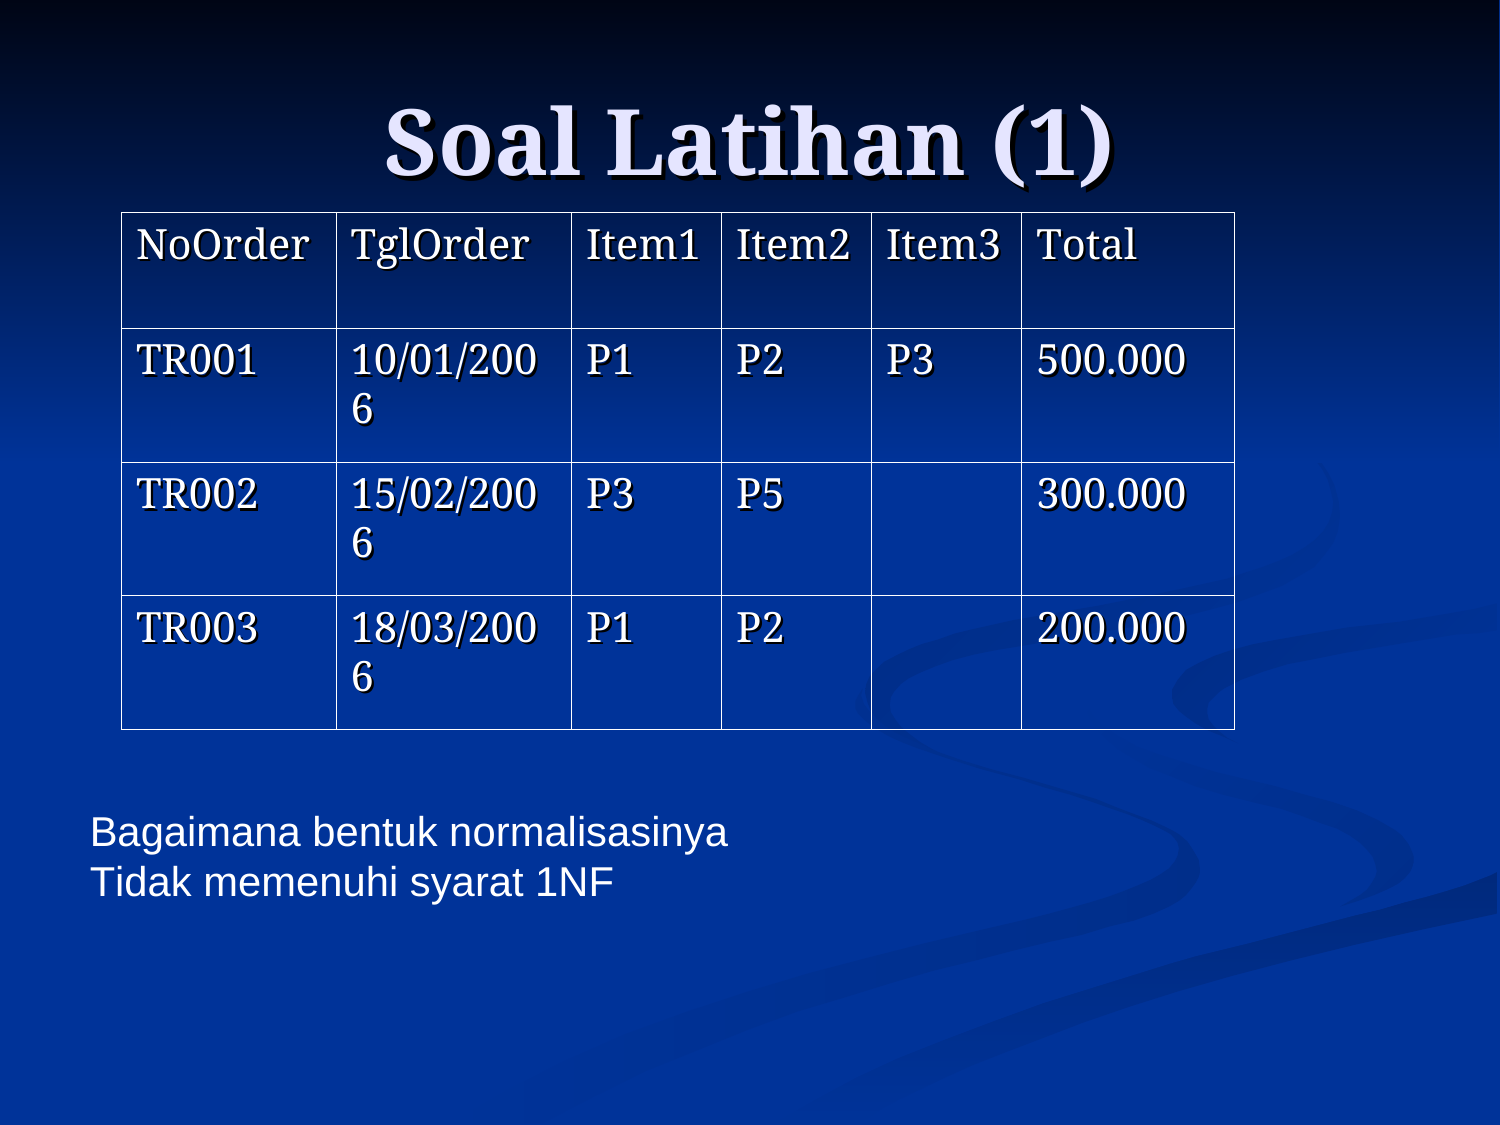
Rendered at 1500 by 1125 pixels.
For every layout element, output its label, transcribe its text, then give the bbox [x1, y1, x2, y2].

table_header Item2 [722, 213, 871, 328]
text_box Bagaimana bentuk normalisasinya Tidak memenuhi syarat 1NF [75, 796, 1276, 964]
table_cell [872, 596, 1021, 729]
table_cell P1 [572, 596, 721, 729]
table_cell P3 [872, 329, 1021, 462]
table_cell 200.000 [1022, 596, 1234, 729]
title Soal Latihan (1) [75, 45, 1426, 233]
table_cell P3 [572, 463, 721, 595]
table_header Item1 [572, 213, 721, 328]
table_cell [872, 463, 1021, 595]
table_cell P1 [572, 329, 721, 462]
table_cell P5 [722, 463, 871, 595]
table_header NoOrder [122, 213, 336, 328]
table_header Total [1022, 213, 1234, 328]
table_cell 18/03/2006 [337, 596, 571, 729]
table_cell P2 [722, 329, 871, 462]
table_cell 500.000 [1022, 329, 1234, 462]
table_cell TR002 [122, 463, 336, 595]
table_cell 10/01/2006 [337, 329, 571, 462]
table_cell TR001 [122, 329, 336, 462]
table_header Item3 [872, 213, 1021, 328]
table_cell P2 [722, 596, 871, 729]
table_cell 15/02/2006 [337, 463, 571, 595]
table_header TglOrder [337, 213, 571, 328]
table_cell TR003 [122, 596, 336, 729]
table_cell 300.000 [1022, 463, 1234, 595]
